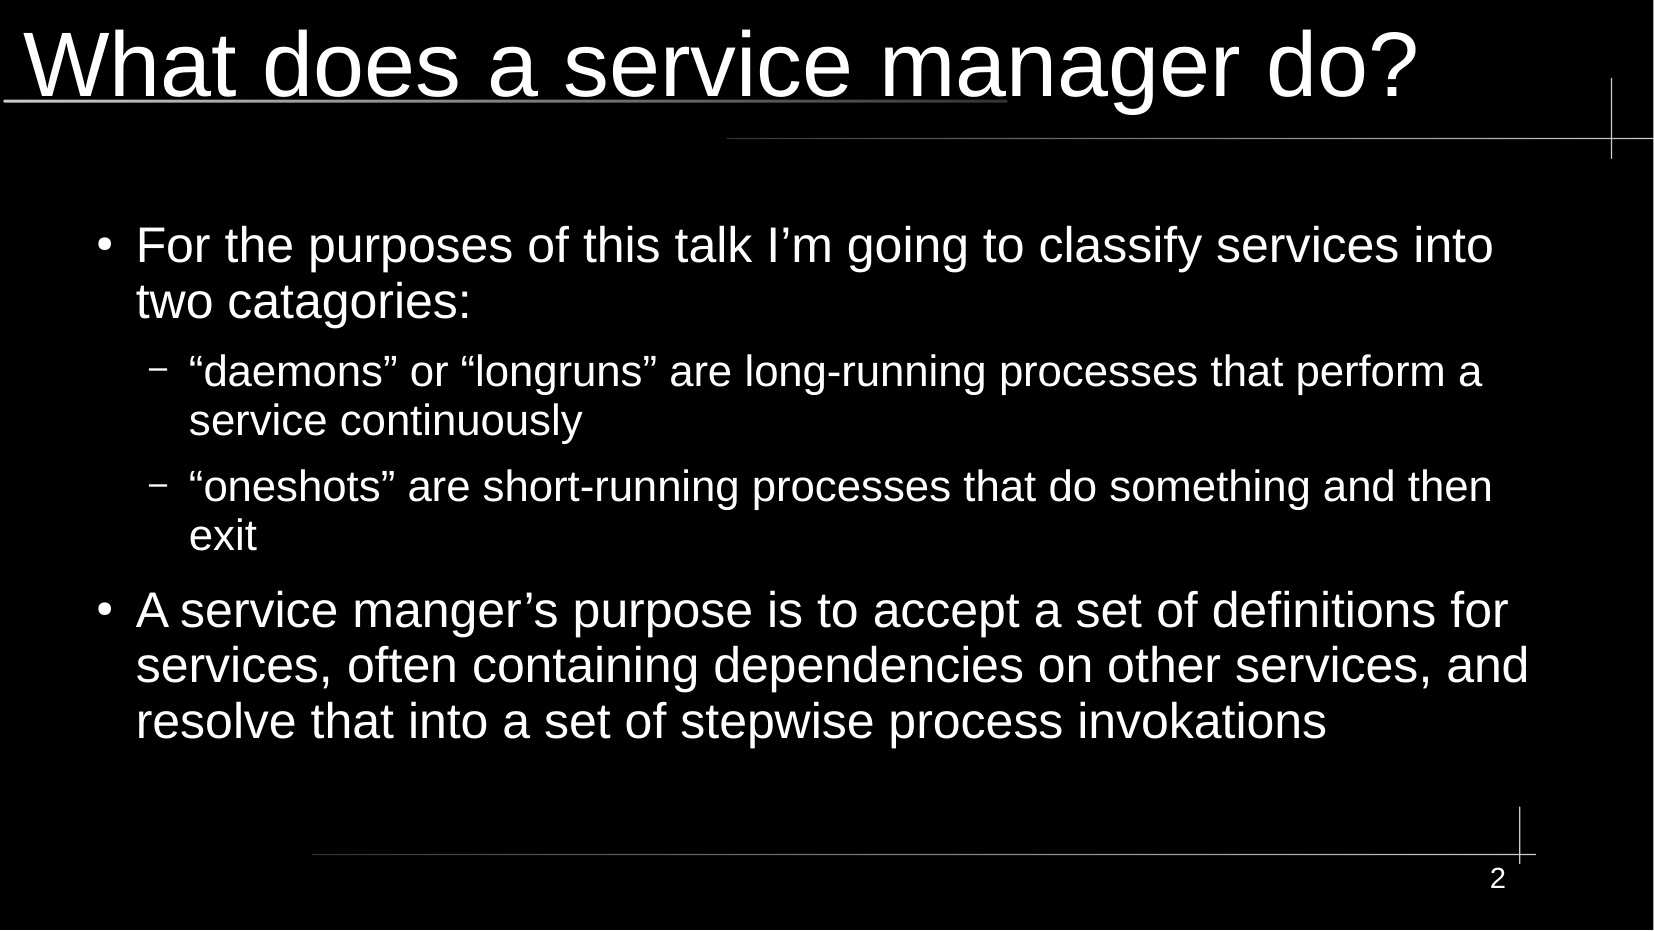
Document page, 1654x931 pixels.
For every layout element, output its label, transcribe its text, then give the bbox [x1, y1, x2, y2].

list For the purposes of this talk I’m going to classify services into two catagories: “daemons” or “longruns” are long-running processes that perform a service continuously “oneshots” are short-running processes that do something and then exit A service manger’s purpose is to accept a set of definitions for services, often containing dependencies on other services, and resolve that into a set of stepwise process invokations [82, 217, 1571, 758]
title What does a service manager do? [23, 11, 1589, 119]
